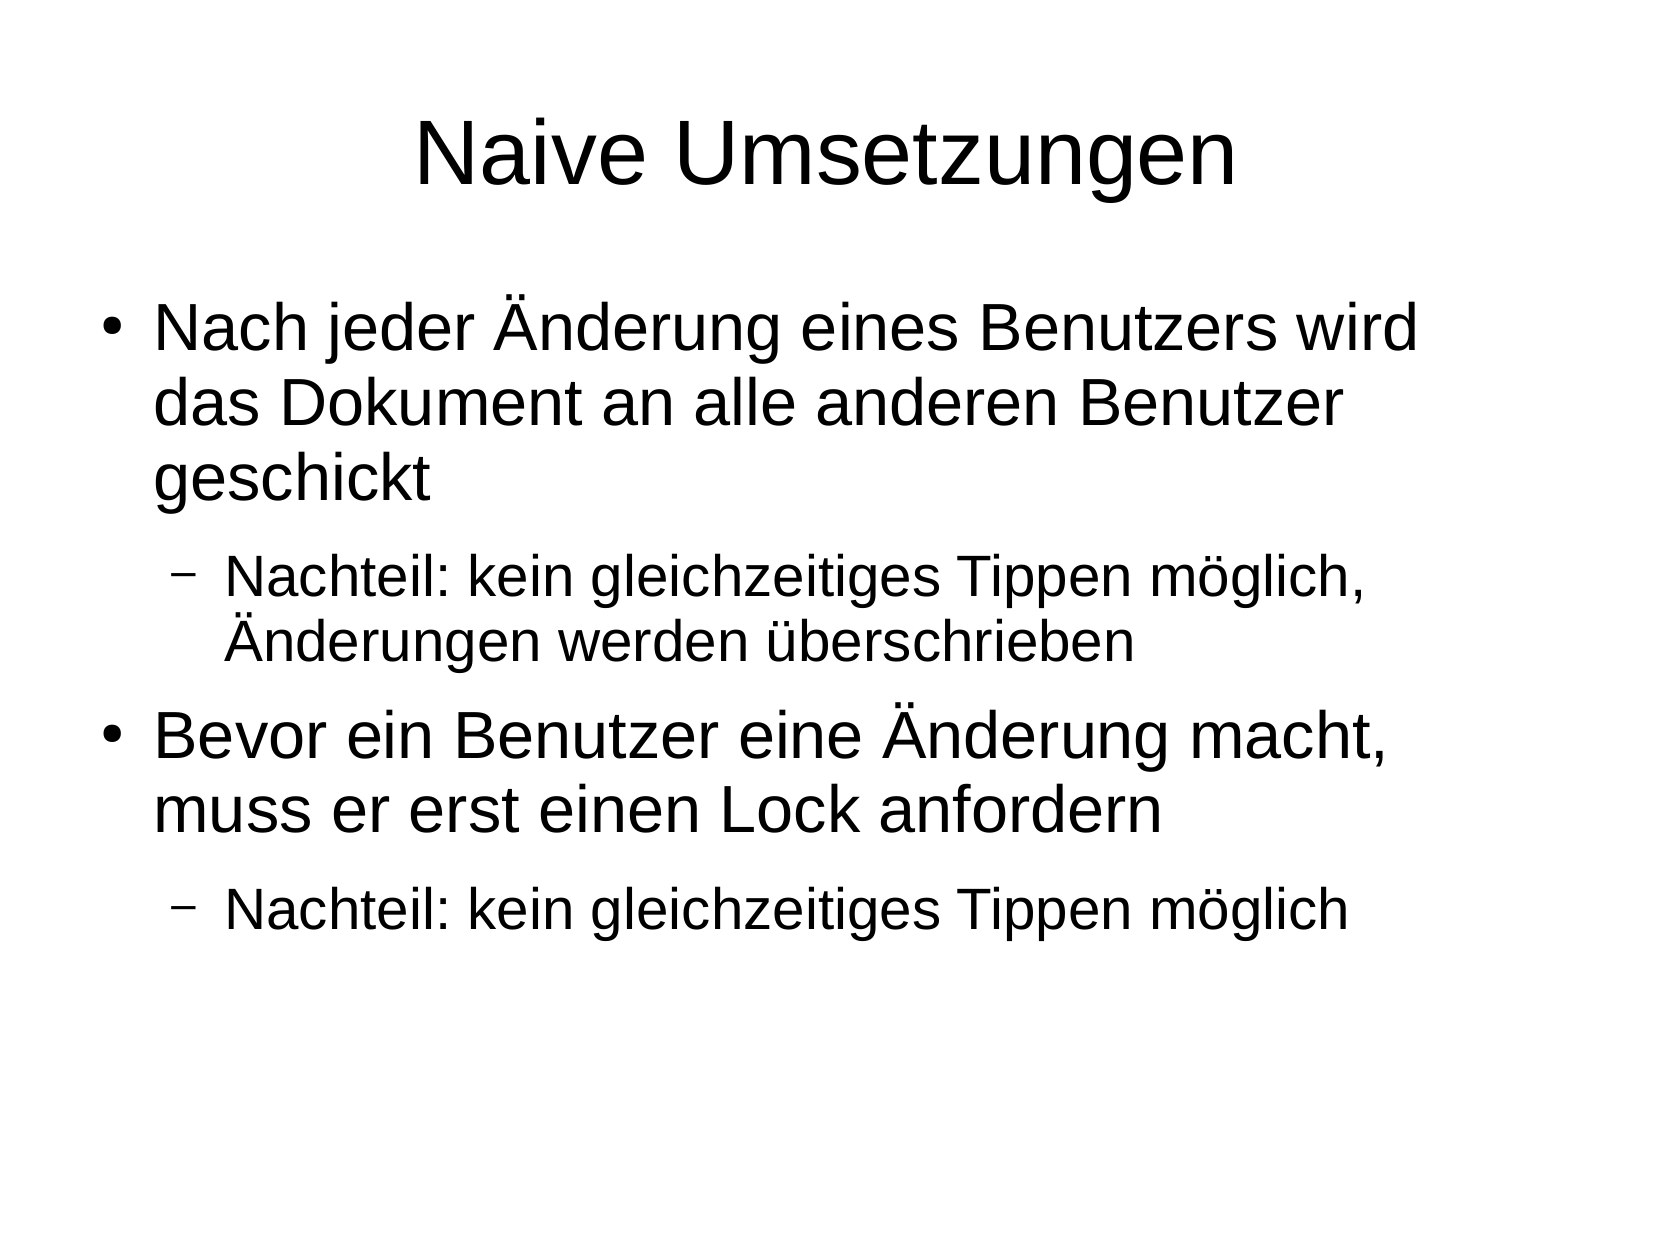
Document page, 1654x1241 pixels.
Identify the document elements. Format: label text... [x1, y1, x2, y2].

title Naive Umsetzungen [82, 49, 1571, 257]
list Nach jeder Änderung eines Benutzers wird das Dokument an alle anderen Benutzer geschickt Nachteil: kein gleichzeitiges Tippen möglich, Änderungen werden überschrieben Bevor ein Benutzer eine Änderung macht, muss er erst einen Lock anfordern Nachteil: kein gleichzeitiges Tippen möglich [82, 290, 1538, 1010]
